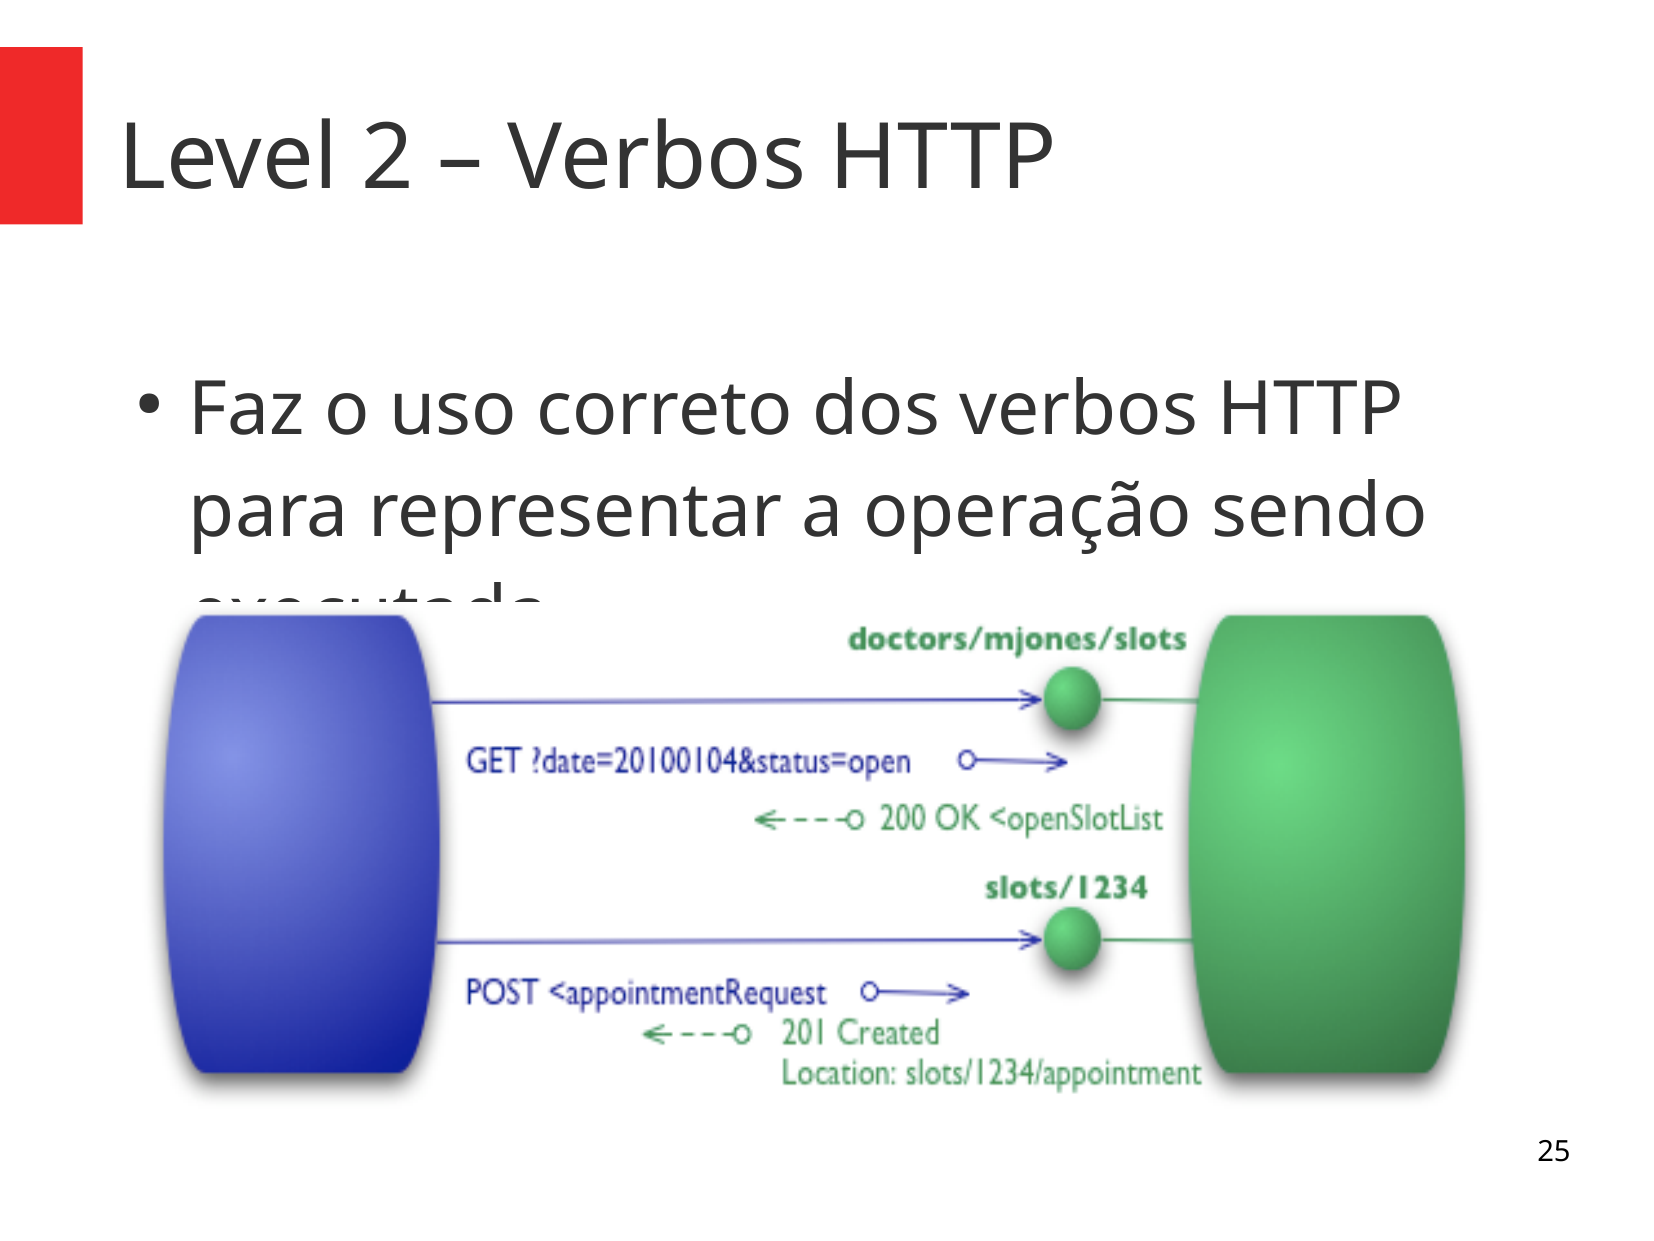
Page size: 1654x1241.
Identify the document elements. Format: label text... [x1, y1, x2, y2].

picture [141, 602, 1489, 1111]
title Level 2 – Verbos HTTP [118, 49, 1571, 257]
list Faz o uso correto dos verbos HTTP para representar a operação sendo executada. [118, 354, 1536, 1074]
